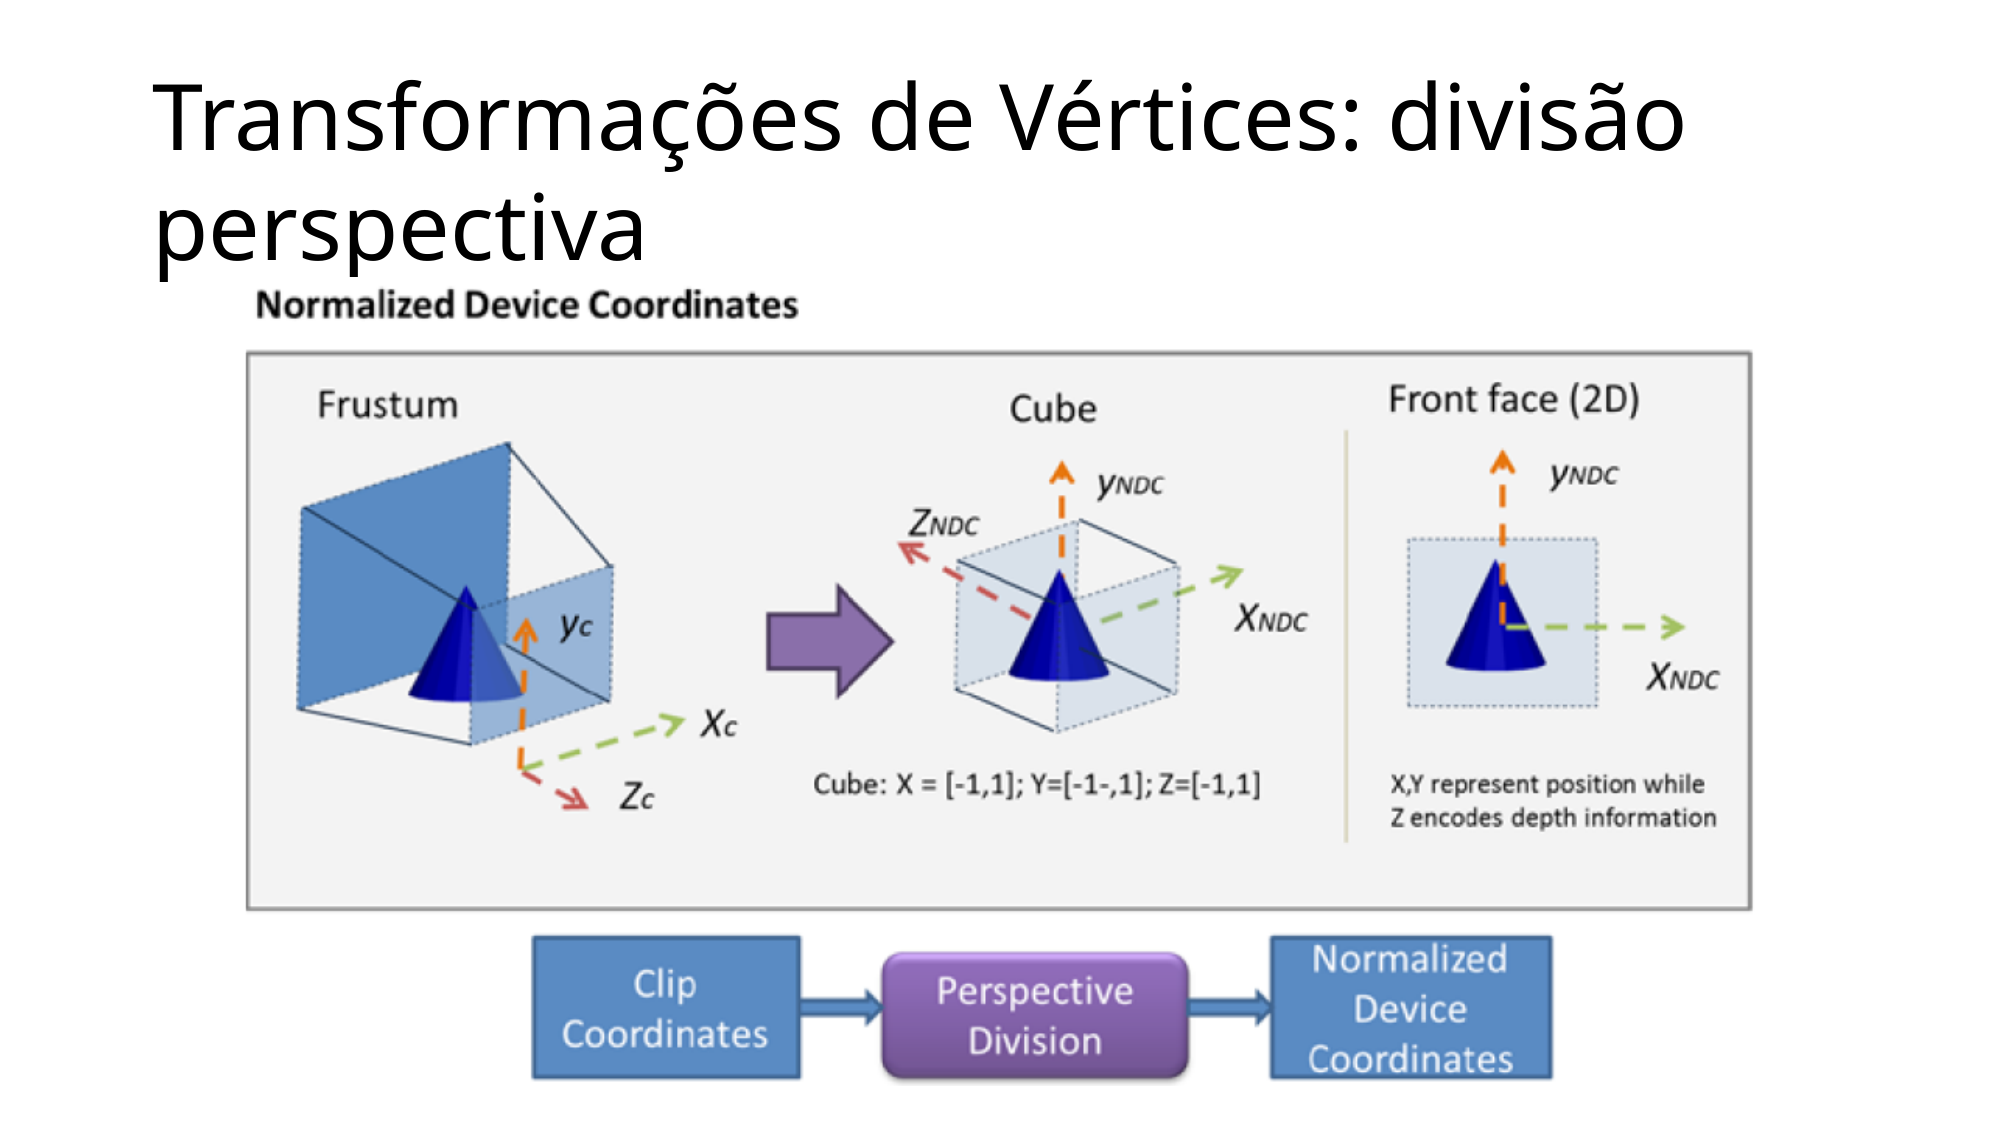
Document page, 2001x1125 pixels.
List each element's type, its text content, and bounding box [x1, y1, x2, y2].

title Transformações de Vértices: divisão perspectiva [137, 59, 1863, 278]
picture [245, 277, 1755, 1086]
